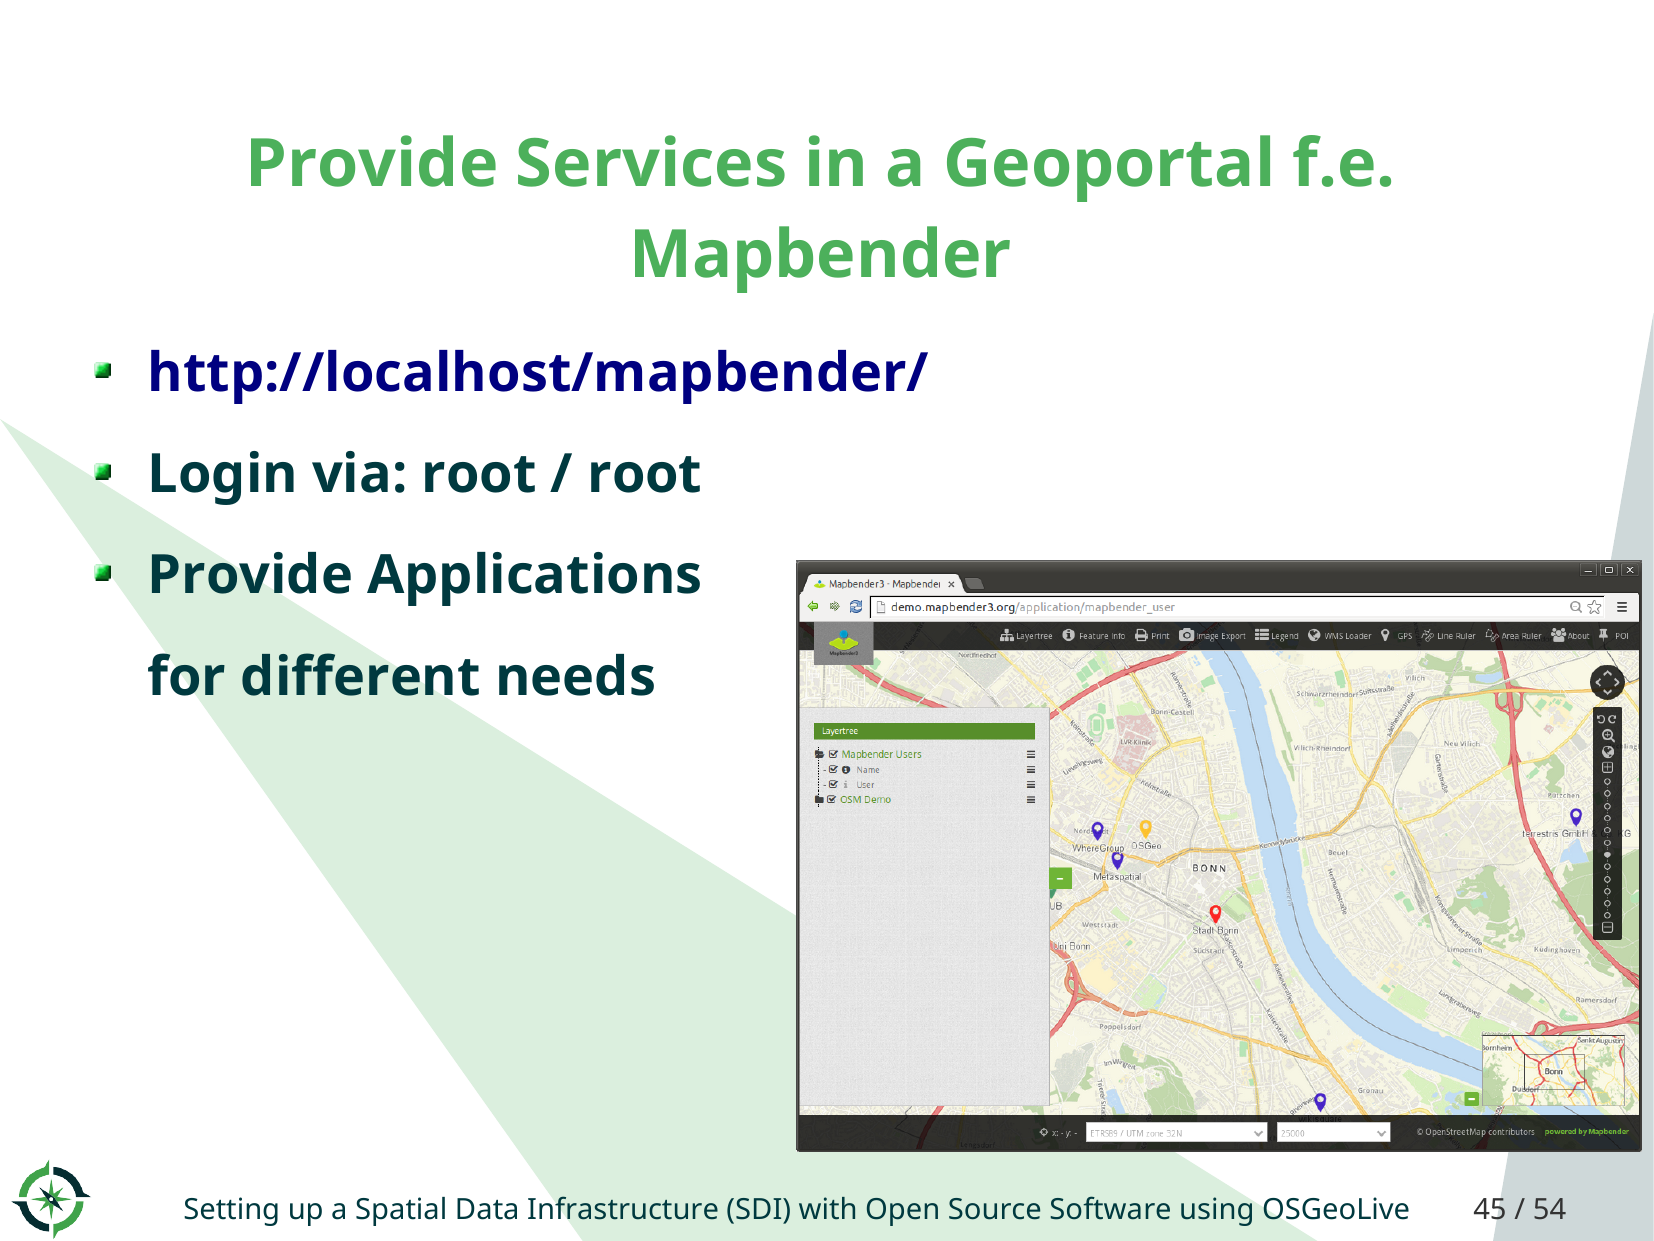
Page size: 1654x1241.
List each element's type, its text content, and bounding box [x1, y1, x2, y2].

picture [796, 560, 1642, 1152]
picture [10, 1158, 92, 1240]
title Provide Services in a Geoportal f.e. Mapbender [76, 118, 1565, 294]
list http://localhost/mapbender/ Login via: root / root Provide Applications for different needs [76, 333, 1565, 1152]
